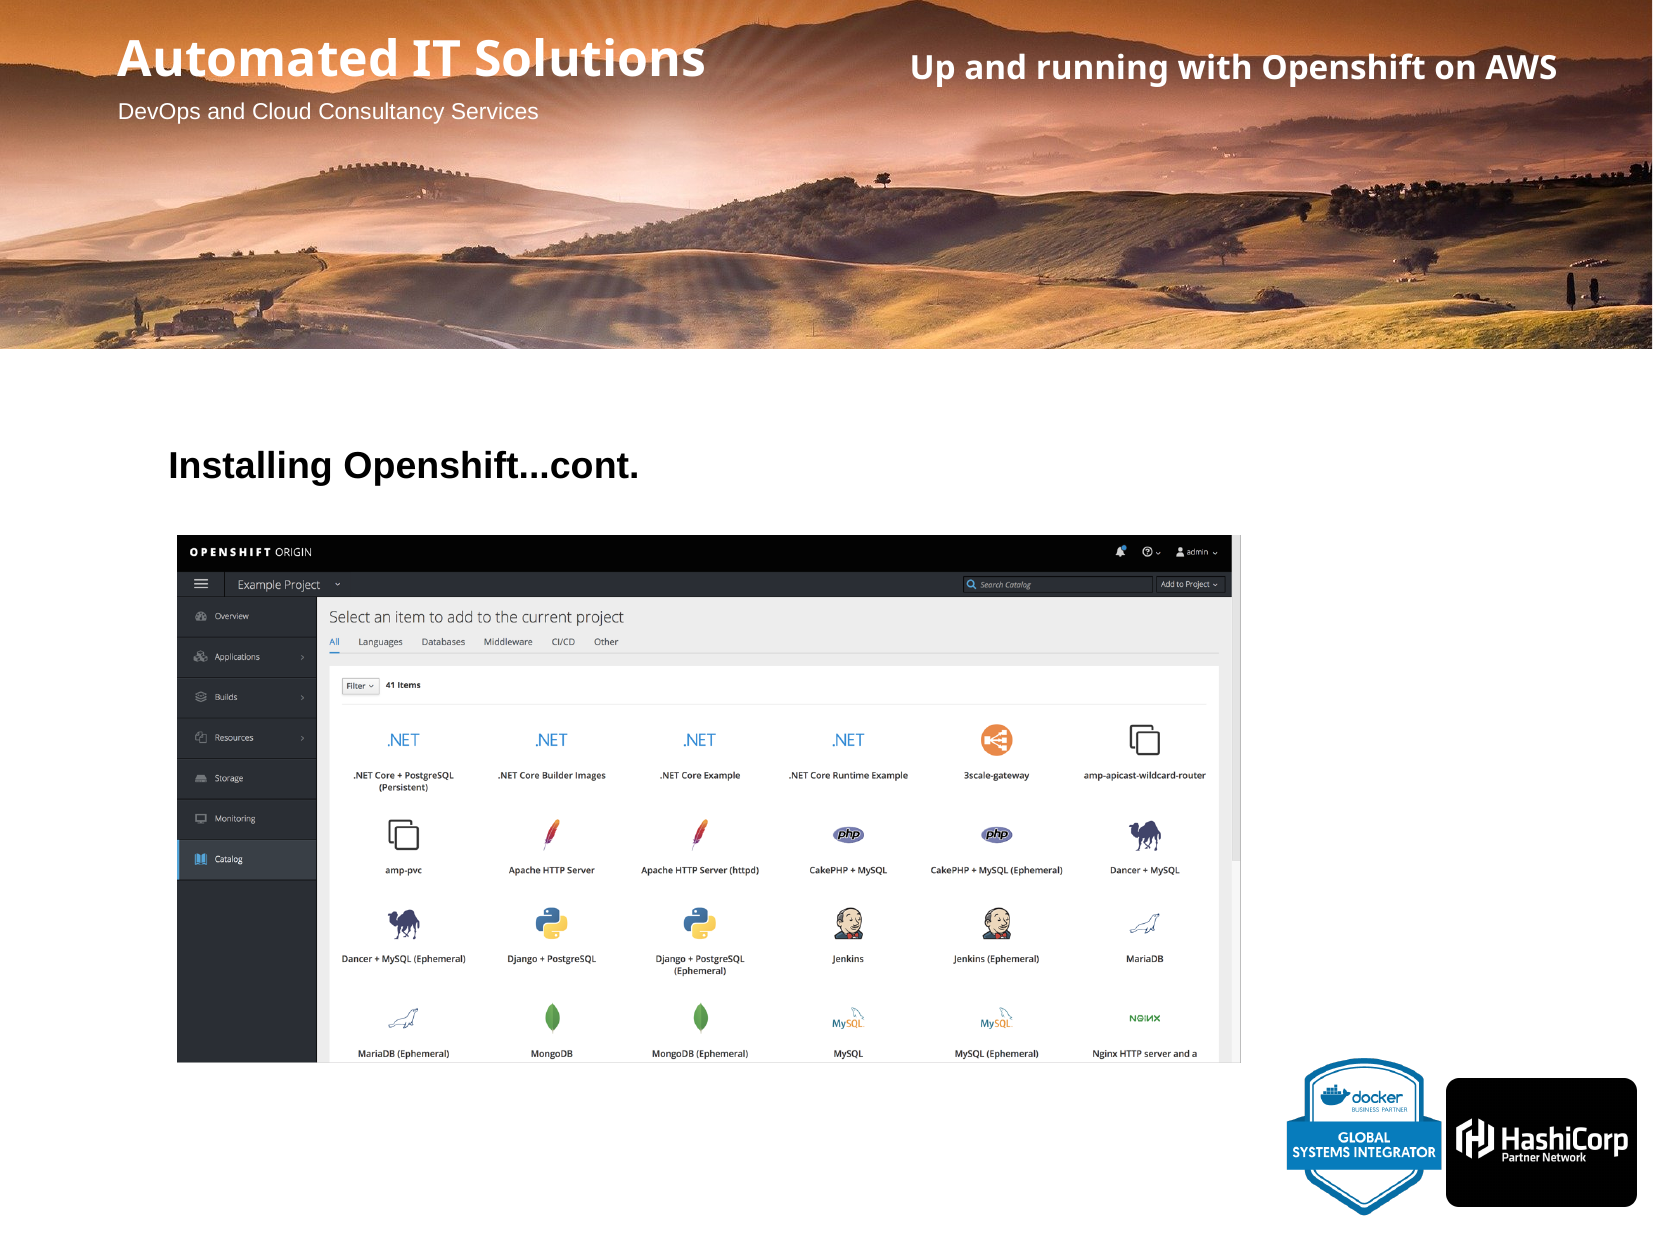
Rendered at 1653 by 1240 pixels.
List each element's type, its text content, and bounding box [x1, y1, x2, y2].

picture [0, 0, 1653, 349]
text_box Up and running with Openshift on AWS [885, 46, 1582, 87]
picture [1517, 1078, 1637, 1207]
picture [177, 534, 1241, 1063]
text_box Installing Openshift...cont. [153, 437, 1489, 664]
text_box [94, 413, 1607, 1240]
